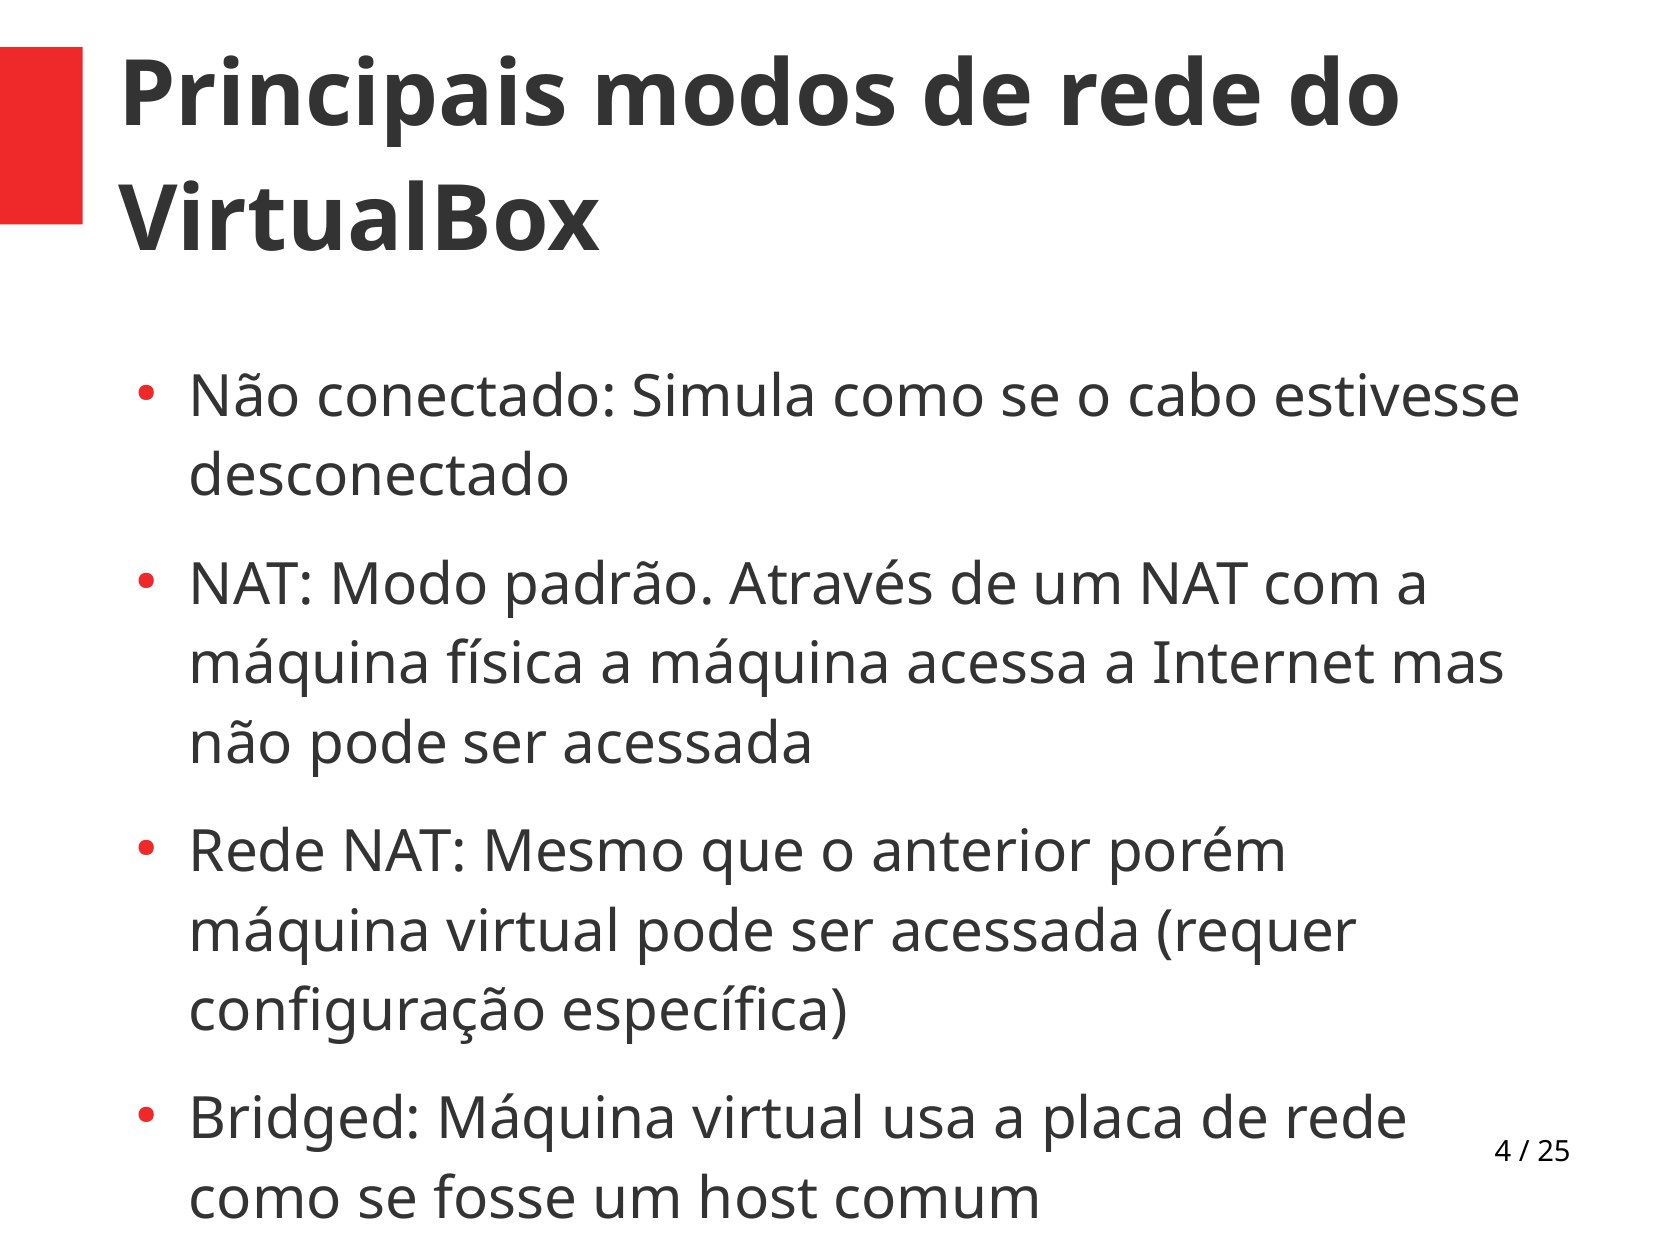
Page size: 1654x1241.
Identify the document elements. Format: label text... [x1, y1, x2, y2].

title Principais modos de rede do VirtualBox [118, 45, 1571, 260]
list Não conectado: Simula como se o cabo estivesse desconectado NAT: Modo padrão. Através de um NAT com a máquina física a máquina acessa a Internet mas não pode ser acessada Rede NAT: Mesmo que o anterior porém máquina virtual pode ser acessada (requer configuração específica) Bridged: Máquina virtual usa a placa de rede como se fosse um host comum [118, 354, 1536, 1074]
